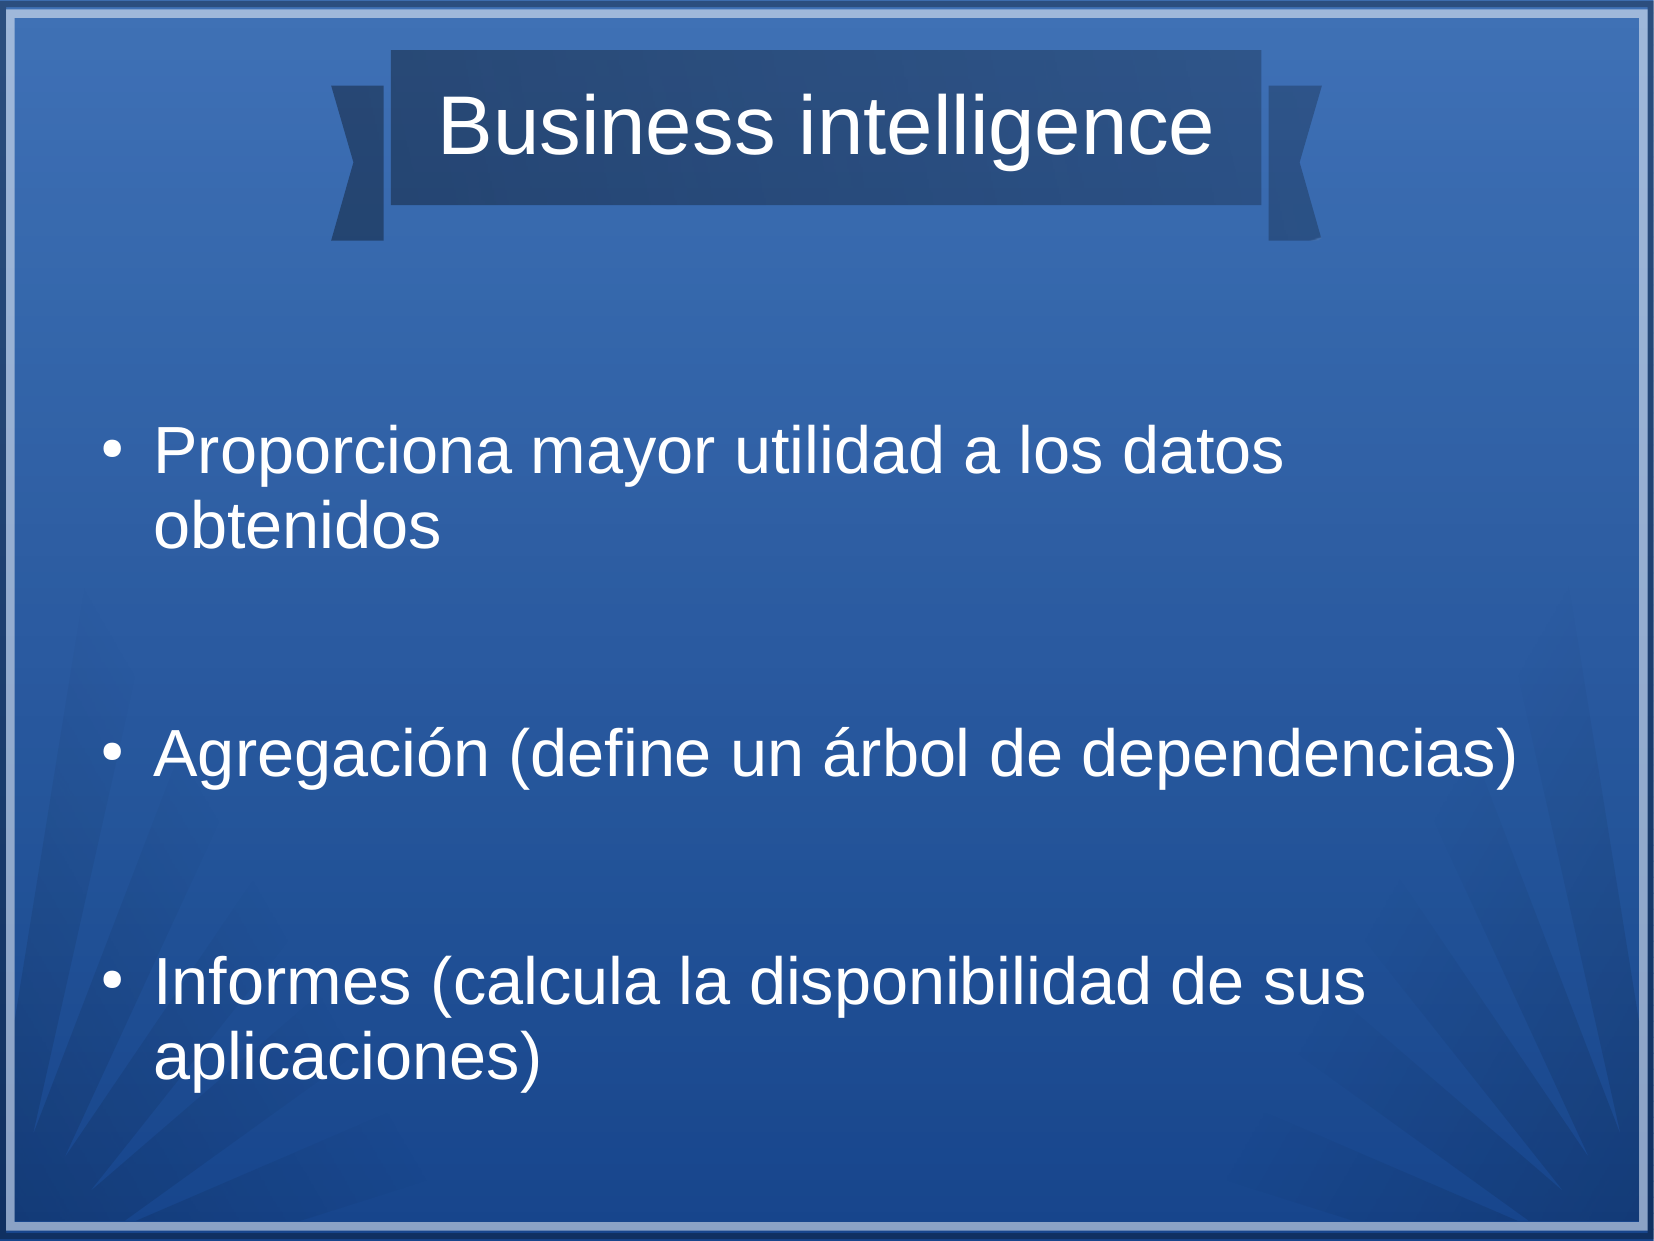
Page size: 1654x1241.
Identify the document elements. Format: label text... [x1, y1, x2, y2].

title Business intelligence [389, 47, 1264, 205]
list Proporciona mayor utilidad a los datos obtenidos Agregación (define un árbol de dependencias) Informes (calcula la disponibilidad de sus aplicaciones) [82, 299, 1571, 1241]
